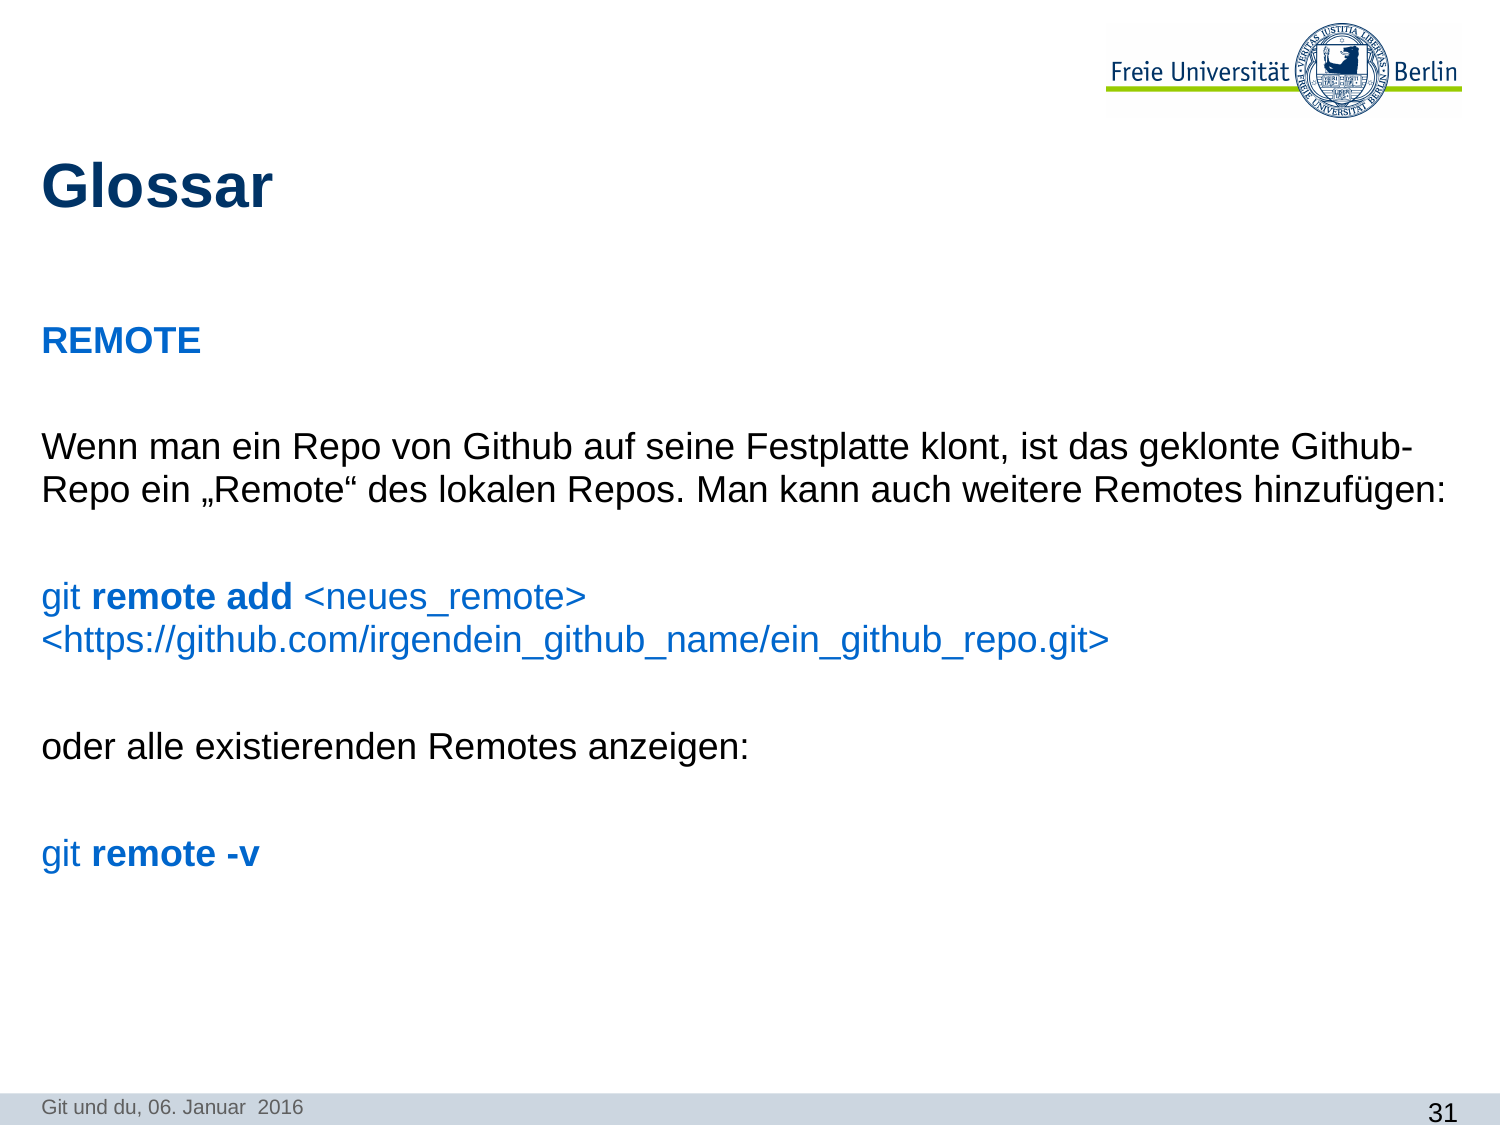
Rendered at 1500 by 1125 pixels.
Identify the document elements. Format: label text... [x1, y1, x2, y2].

picture [1106, 23, 1462, 118]
list REMOTE Wenn man ein Repo von Github auf seine Festplatte klont, ist das geklonte Github-Repo ein „Remote“ des lokalen Repos. Man kann auch weitere Remotes hinzufügen: git remote add <neues_remote> <https://github.com/irgendein_github_name/ein_github_repo.git> oder alle existierenden Remotes anzeigen: git remote -v [41, 265, 1460, 1064]
title Glossar [41, 150, 1460, 221]
